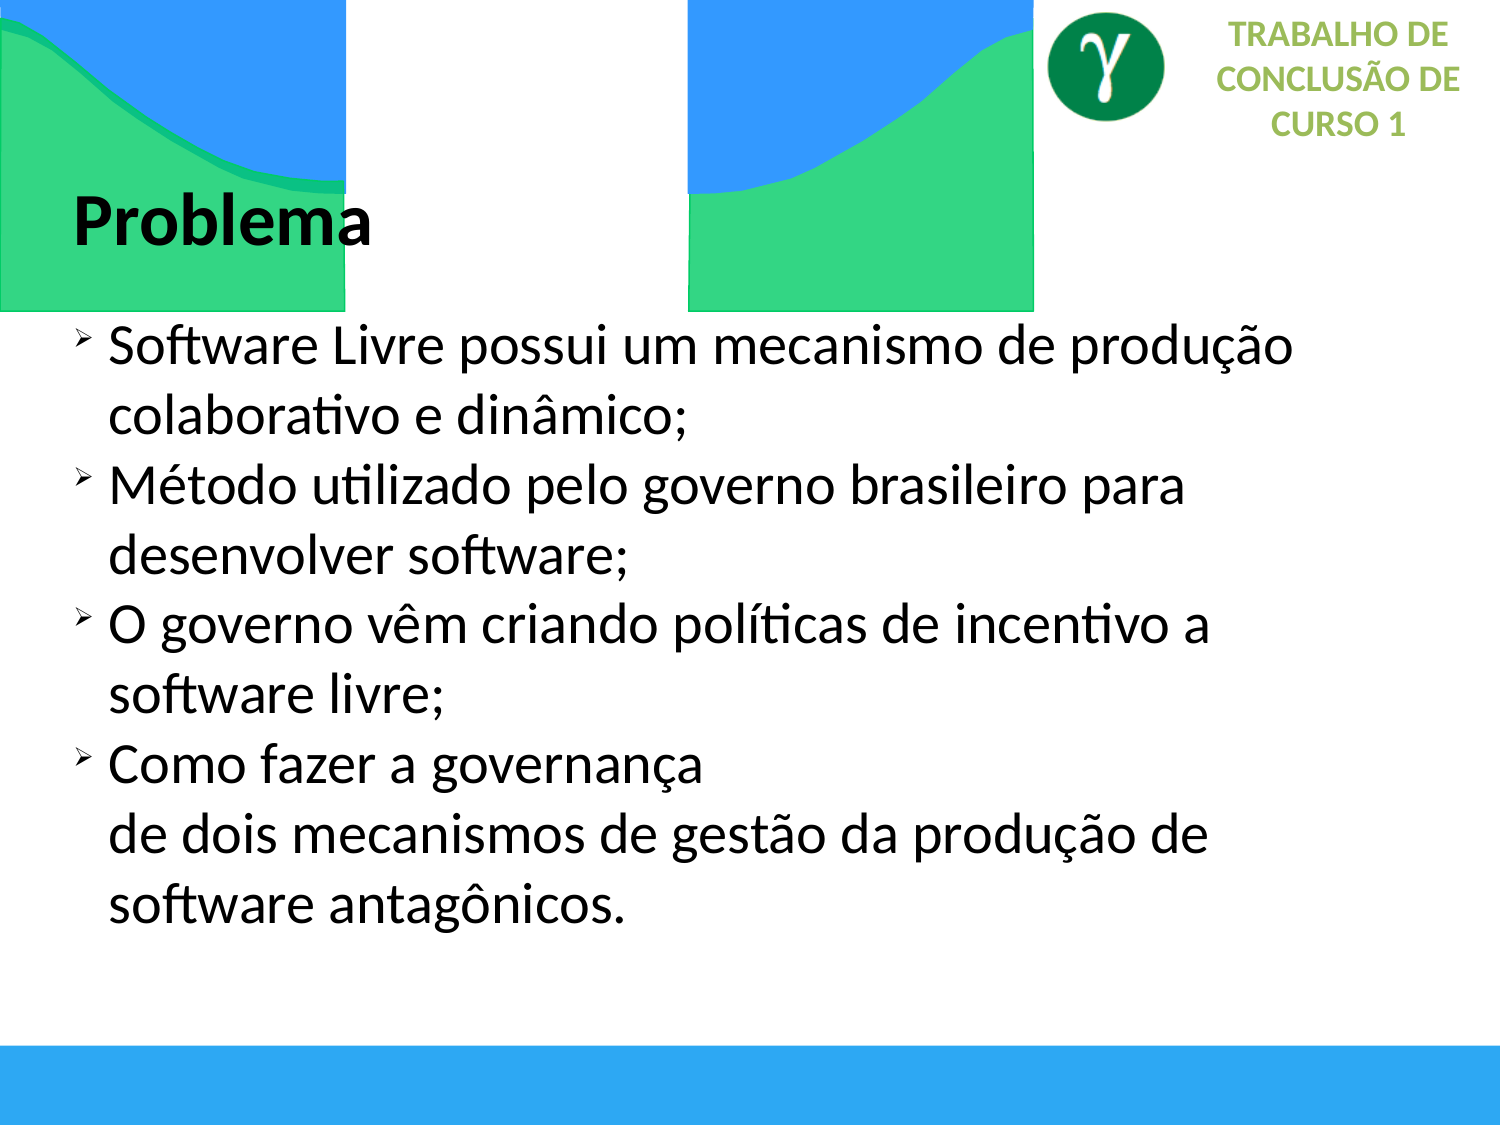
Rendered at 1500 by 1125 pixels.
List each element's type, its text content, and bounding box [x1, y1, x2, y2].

text_box TRABALHO DE CONCLUSÃO DE CURSO 1 [1177, 1, 1500, 197]
text_box Software Livre possui um mecanismo de produção colaborativo e dinâmico; Método utilizado pelo governo brasileiro para desenvolver software; O governo vêm criando políticas de incentivo a software livre; Como fazer a governança de dois mecanismos de gestão da produção de software antagônicos. [58, 298, 1328, 1084]
text_box [0, 0, 346, 312]
picture [1033, 0, 1178, 130]
text_box [688, 0, 1033, 135]
text_box [0, 1045, 1500, 1125]
text_box Problema [58, 135, 1334, 297]
